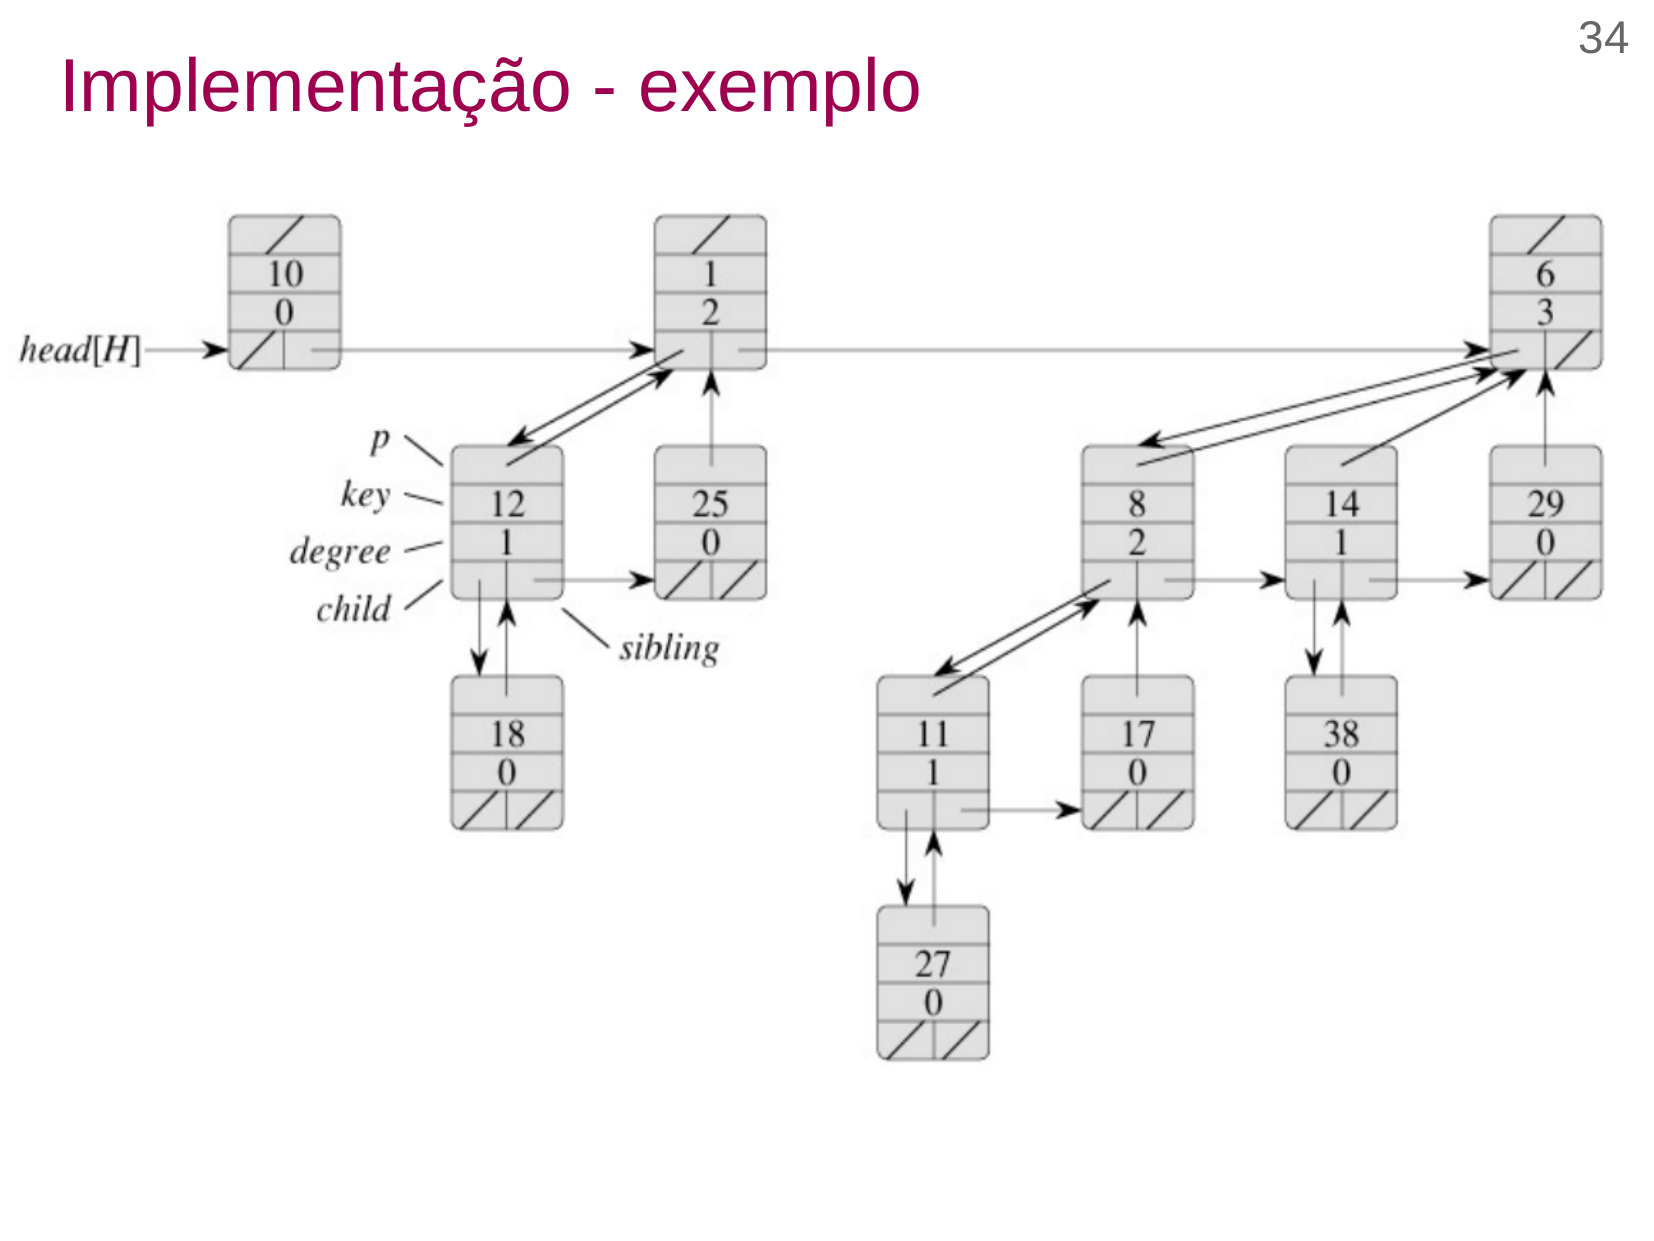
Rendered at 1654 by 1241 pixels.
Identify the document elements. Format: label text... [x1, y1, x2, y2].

picture [8, 196, 1610, 1068]
title Implementação - exemplo [59, 29, 1595, 148]
